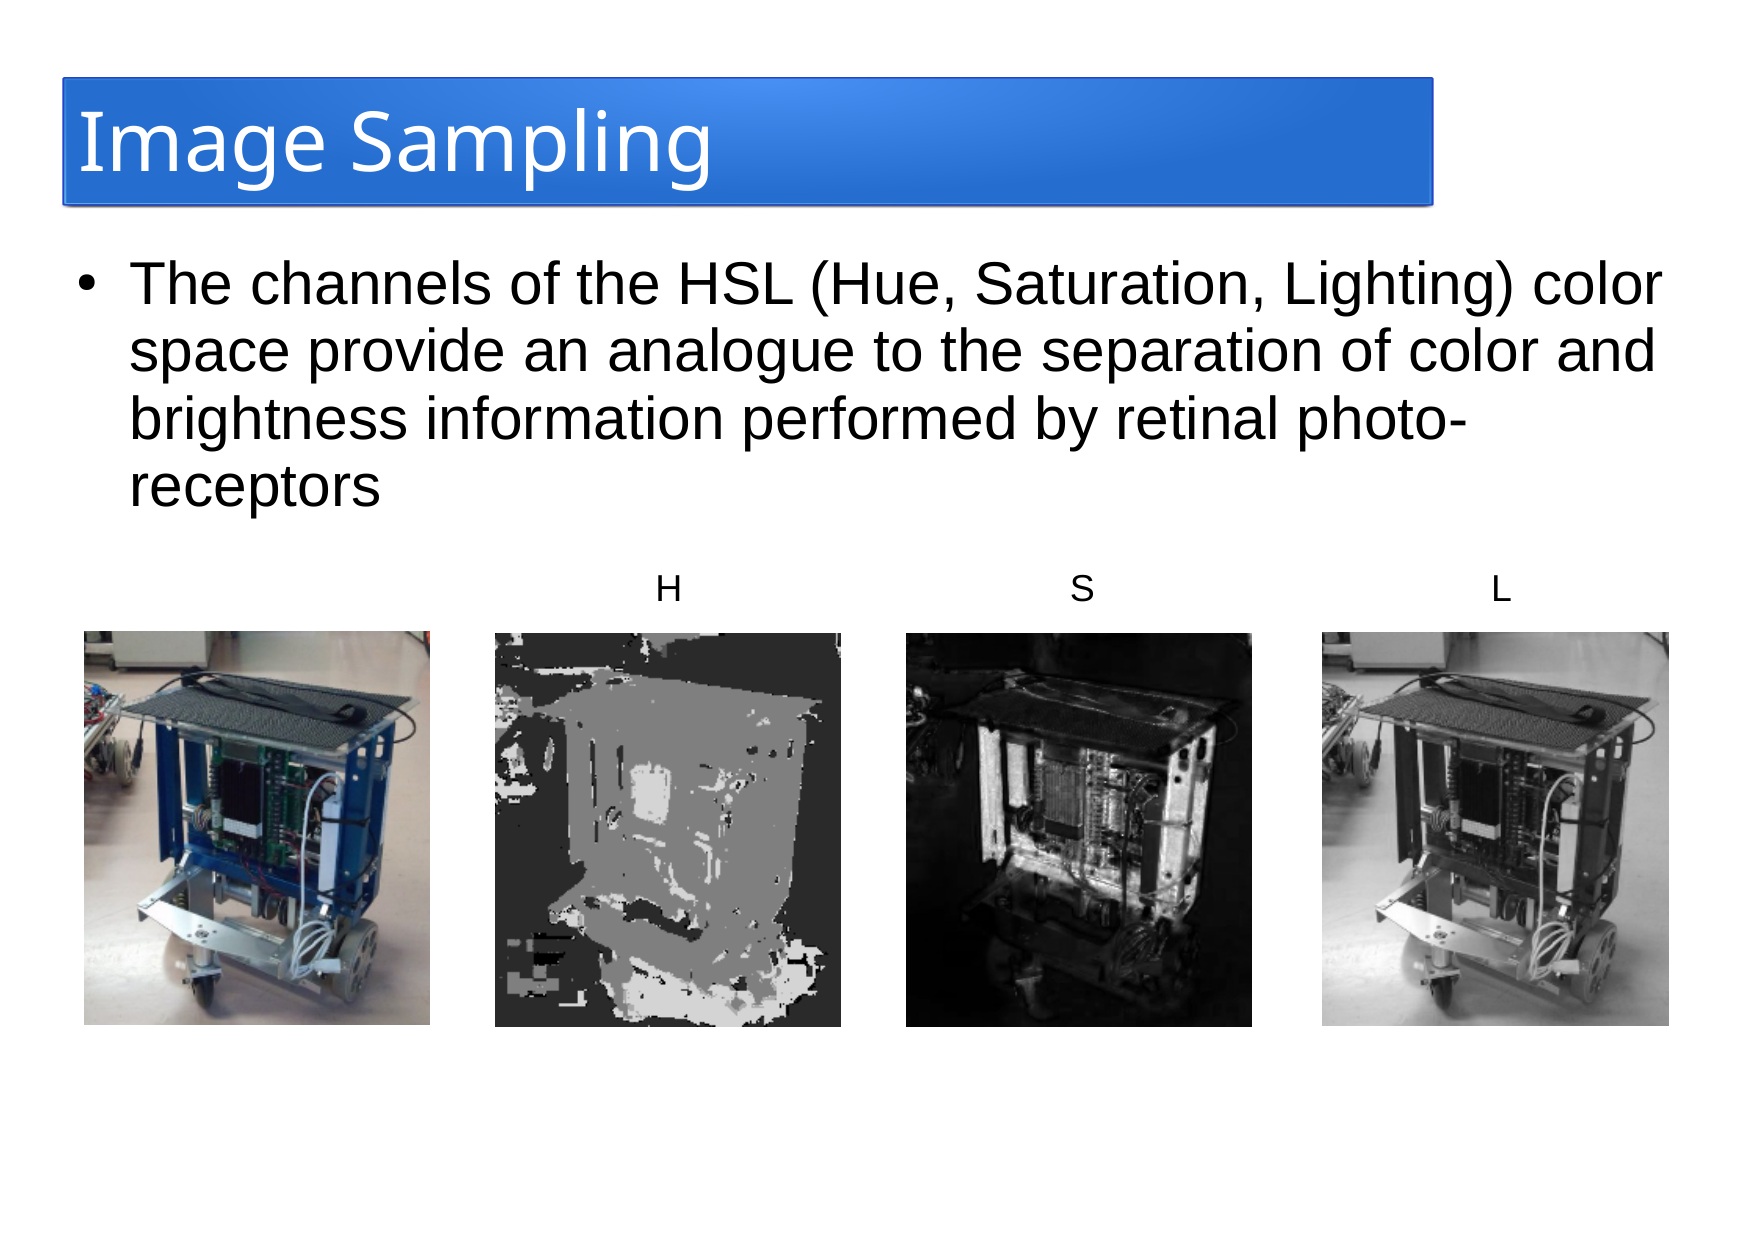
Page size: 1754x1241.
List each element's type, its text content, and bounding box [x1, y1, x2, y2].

picture [84, 631, 430, 1025]
picture [58, 77, 1439, 209]
picture [906, 633, 1252, 1028]
text_box S [1005, 560, 1159, 618]
list The channels of the HSL (Hue, Saturation, Lighting) color space provide an analogue to the separation of color and brightness information performed by retinal photo-receptors [58, 249, 1696, 555]
text_box L [1424, 560, 1579, 618]
text_box H [592, 560, 746, 618]
picture [1322, 632, 1669, 1026]
title Image Sampling [78, 80, 1429, 198]
picture [495, 633, 841, 1028]
